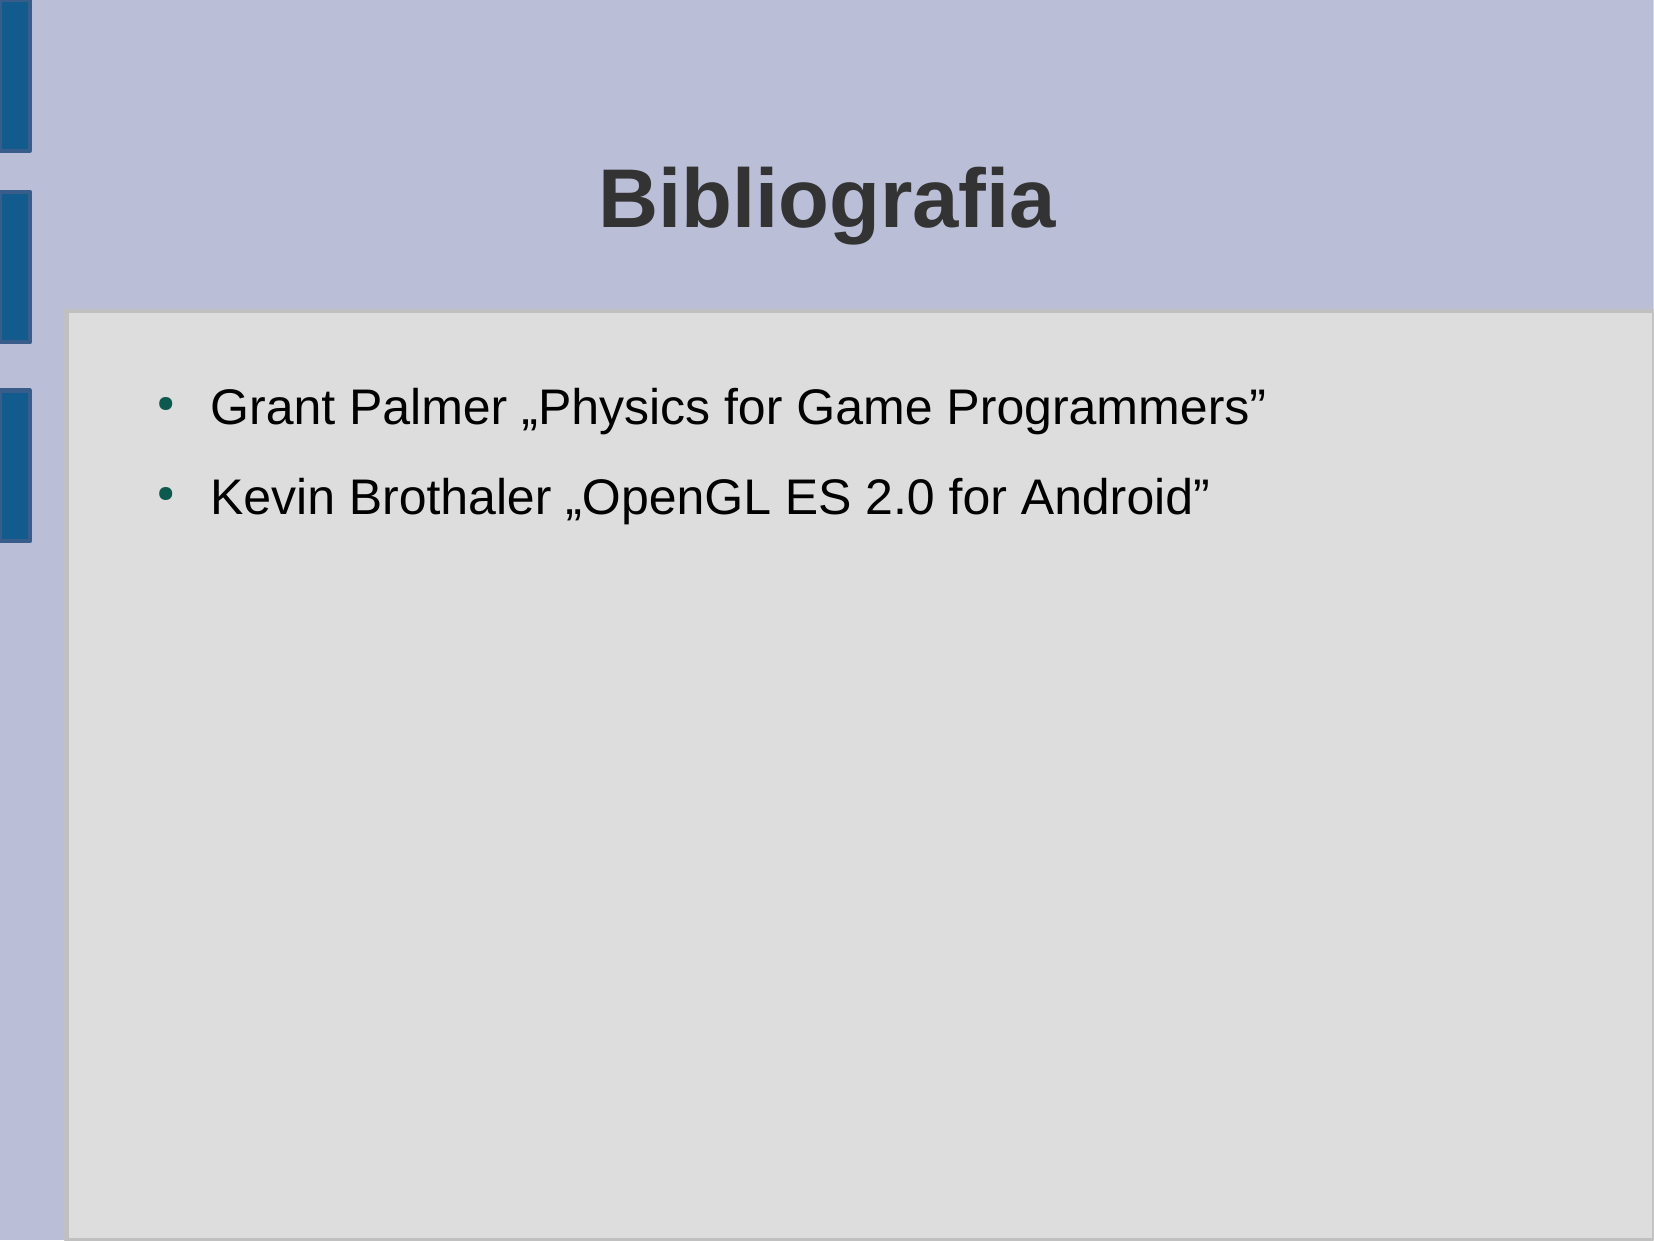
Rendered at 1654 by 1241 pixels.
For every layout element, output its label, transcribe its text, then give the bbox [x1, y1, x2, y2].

list Grant Palmer „Physics for Game Programmers” Kevin Brothaler „OpenGL ES 2.0 for Android” [121, 344, 1534, 1127]
title Bibliografia [121, 91, 1534, 299]
